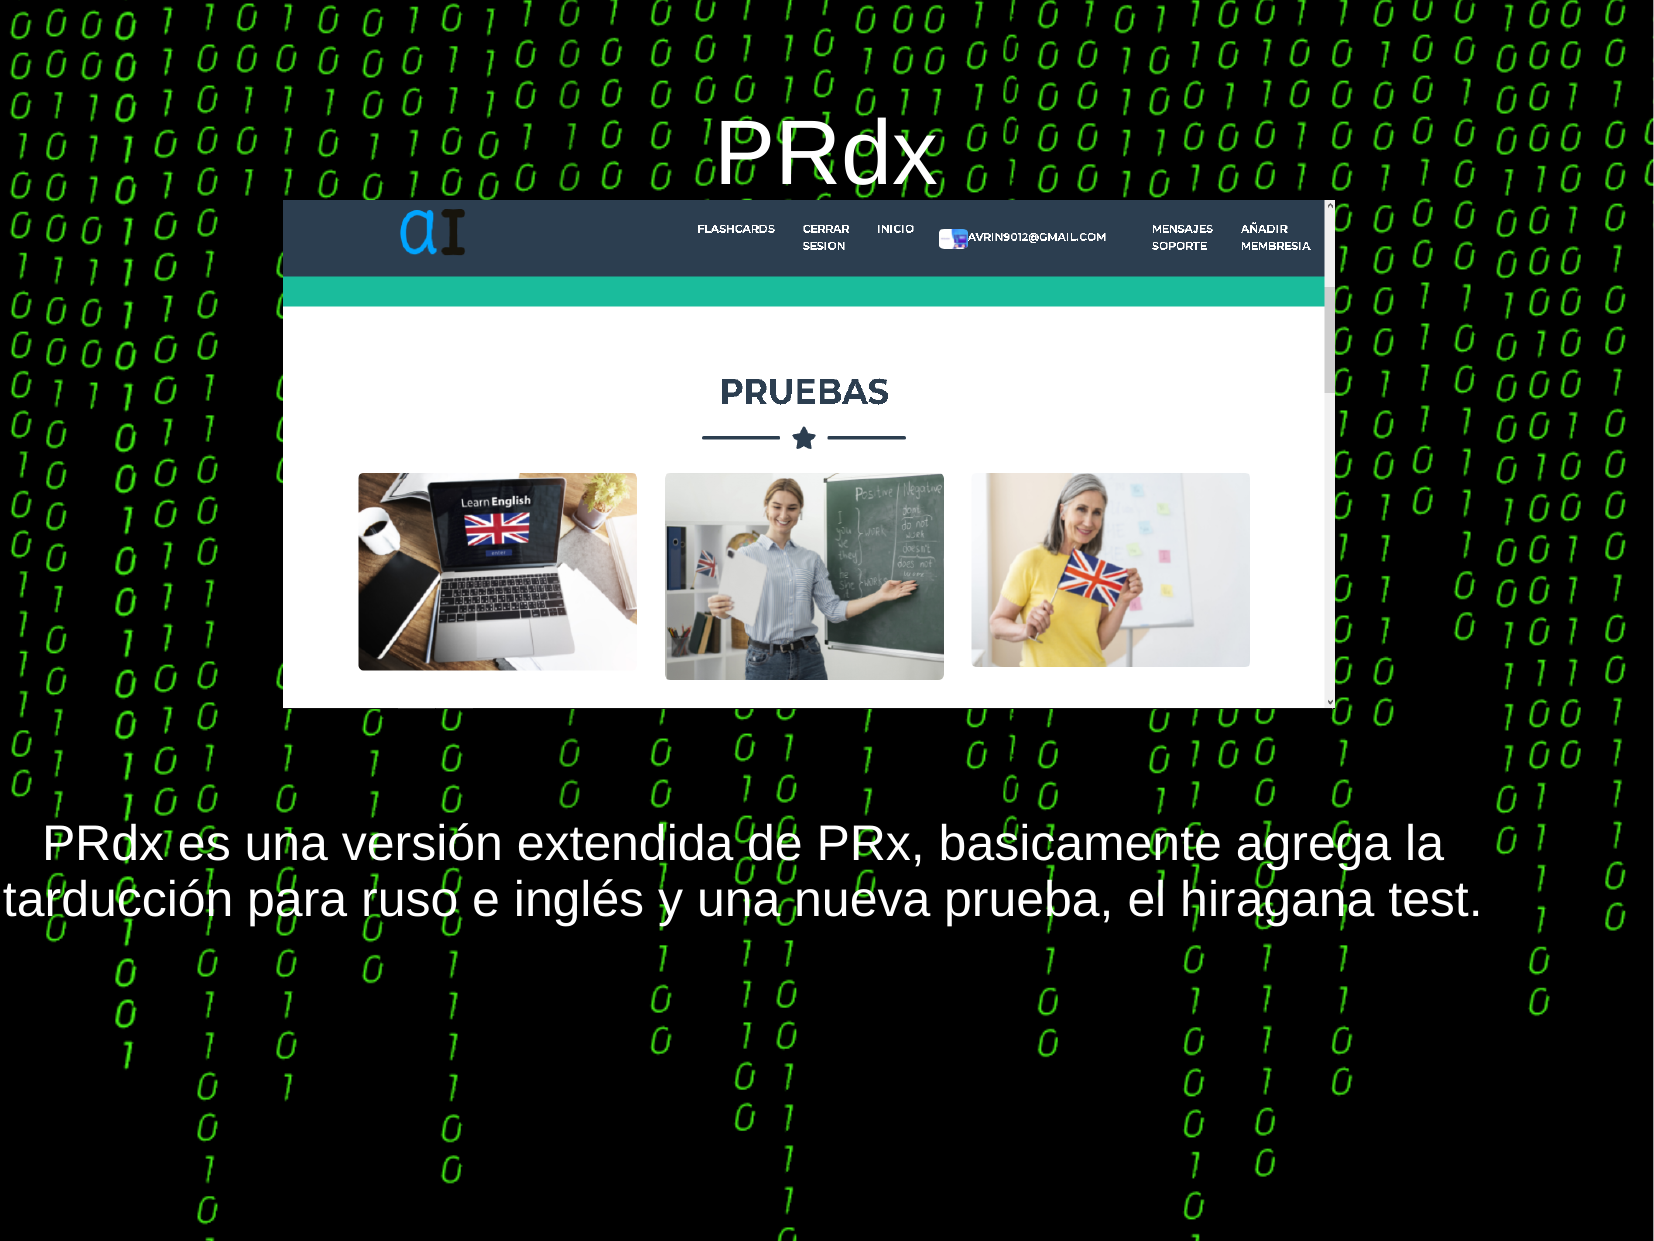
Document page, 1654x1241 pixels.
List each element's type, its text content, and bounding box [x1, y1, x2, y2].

picture [0, 0, 1654, 1241]
title PRdx es una versión extendida de PRx, basicamente agrega la tarducción para ruso e inglés y una nueva prueba, el hiragana test. [0, 767, 1488, 975]
title PRdx [82, 49, 1571, 257]
